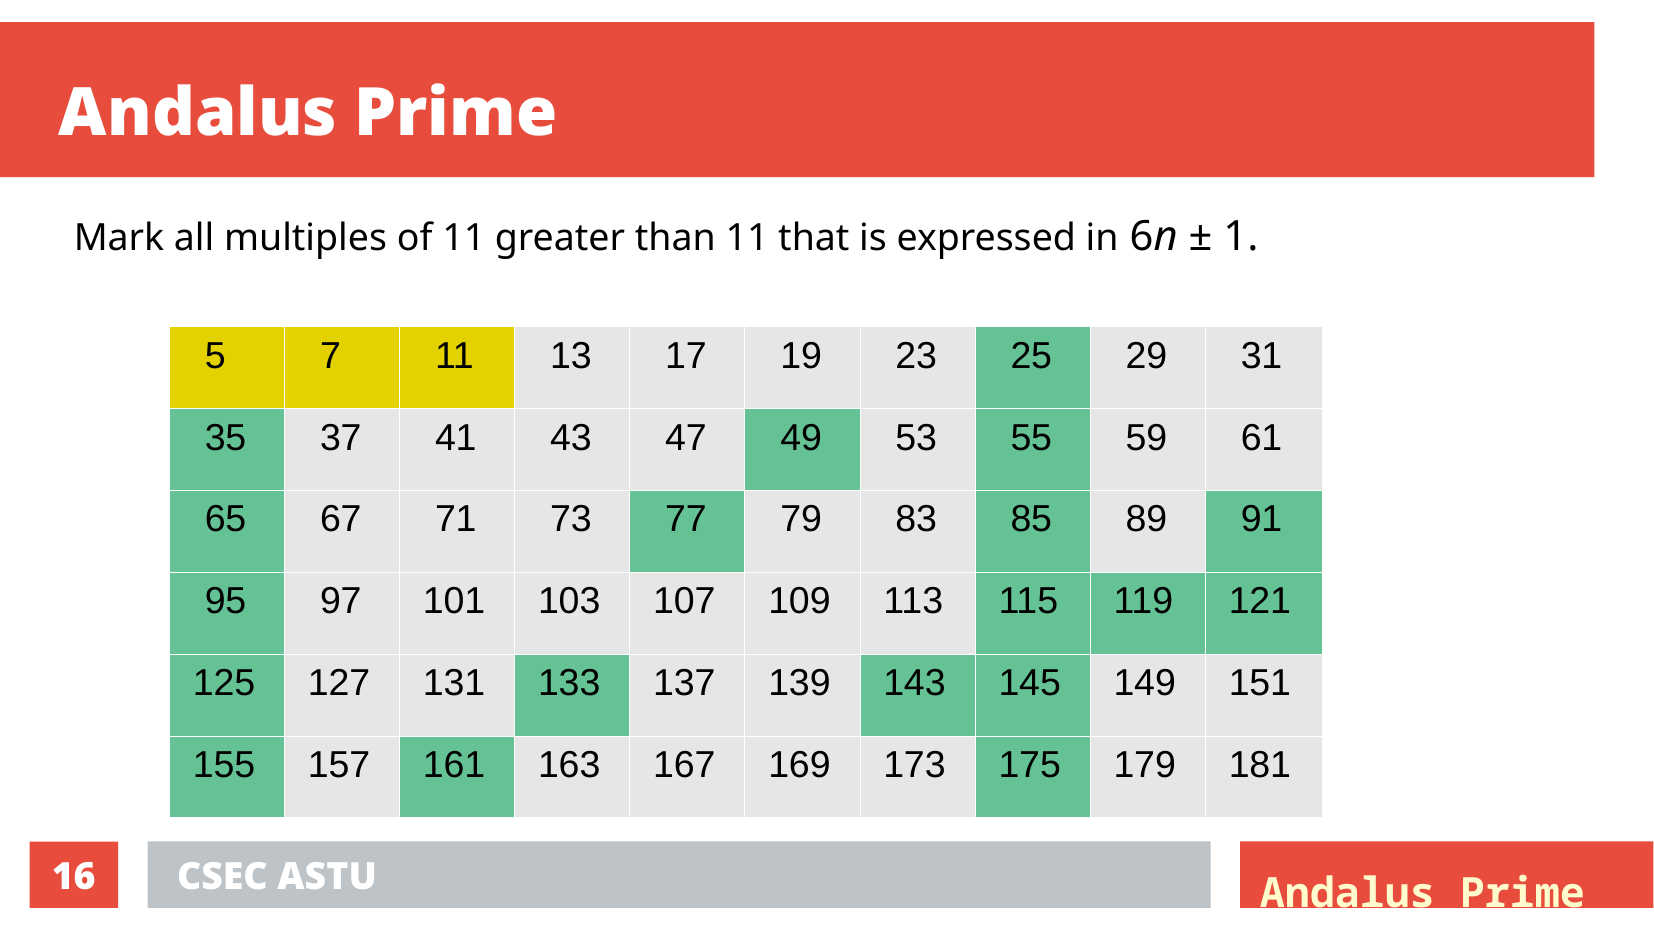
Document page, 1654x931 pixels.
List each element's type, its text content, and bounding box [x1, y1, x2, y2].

table_header 5 [170, 327, 284, 408]
table_cell 179 [1091, 737, 1205, 817]
table_cell 143 [861, 655, 975, 736]
table_cell 181 [1206, 737, 1322, 817]
table_cell 37 [285, 409, 399, 490]
table_header 11 [400, 327, 514, 408]
list [59, 262, 1565, 820]
table_cell 169 [745, 737, 860, 817]
table_cell 133 [515, 655, 629, 736]
table_cell 115 [976, 573, 1090, 654]
table_cell 49 [745, 409, 860, 490]
table_cell 155 [170, 737, 284, 817]
table_cell 79 [745, 491, 860, 572]
table_cell 131 [400, 655, 514, 736]
table_cell 121 [1206, 573, 1322, 654]
table_header 7 [285, 327, 399, 408]
table_cell 127 [285, 655, 399, 736]
text_box Andalus Prime [1245, 855, 1636, 912]
text_box Mark all multiples of 11 greater than 11 that is expressed in 6n ± 1. [59, 198, 1609, 262]
table_cell 43 [515, 409, 629, 490]
table_cell 103 [515, 573, 629, 654]
table_cell 77 [630, 491, 744, 572]
table_cell 167 [630, 737, 744, 817]
table_cell 67 [285, 491, 399, 572]
table_cell 61 [1206, 409, 1322, 490]
table_cell 173 [861, 737, 975, 817]
table_cell 145 [976, 655, 1090, 736]
table_cell 139 [745, 655, 860, 736]
table_header 23 [861, 327, 975, 408]
table_header 25 [976, 327, 1090, 408]
table_cell 65 [170, 491, 284, 572]
table_cell 125 [170, 655, 284, 736]
table_cell 107 [630, 573, 744, 654]
table_cell 163 [515, 737, 629, 817]
table_cell 149 [1091, 655, 1205, 736]
table_cell 95 [170, 573, 284, 654]
table_cell 83 [861, 491, 975, 572]
table_cell 175 [976, 737, 1090, 817]
table_cell 73 [515, 491, 629, 572]
table_cell 157 [285, 737, 399, 817]
table_cell 119 [1091, 573, 1205, 654]
table_cell 151 [1206, 655, 1322, 736]
table_header 13 [515, 327, 629, 408]
title Andalus Prime [59, 44, 1595, 156]
table_header 19 [745, 327, 860, 408]
table_cell 53 [861, 409, 975, 490]
table_header 31 [1206, 327, 1322, 408]
table_cell 113 [861, 573, 975, 654]
table_cell 91 [1206, 491, 1322, 572]
table_cell 35 [170, 409, 284, 490]
table_cell 89 [1091, 491, 1205, 572]
table_header 29 [1091, 327, 1205, 408]
table_cell 59 [1091, 409, 1205, 490]
table_cell 85 [976, 491, 1090, 572]
table_cell 161 [400, 737, 514, 817]
table_cell 97 [285, 573, 399, 654]
table_cell 101 [400, 573, 514, 654]
table_header 17 [630, 327, 744, 408]
table_cell 71 [400, 491, 514, 572]
table_cell 47 [630, 409, 744, 490]
table_cell 41 [400, 409, 514, 490]
table_cell 137 [630, 655, 744, 736]
table_cell 55 [976, 409, 1090, 490]
table_cell 109 [745, 573, 860, 654]
